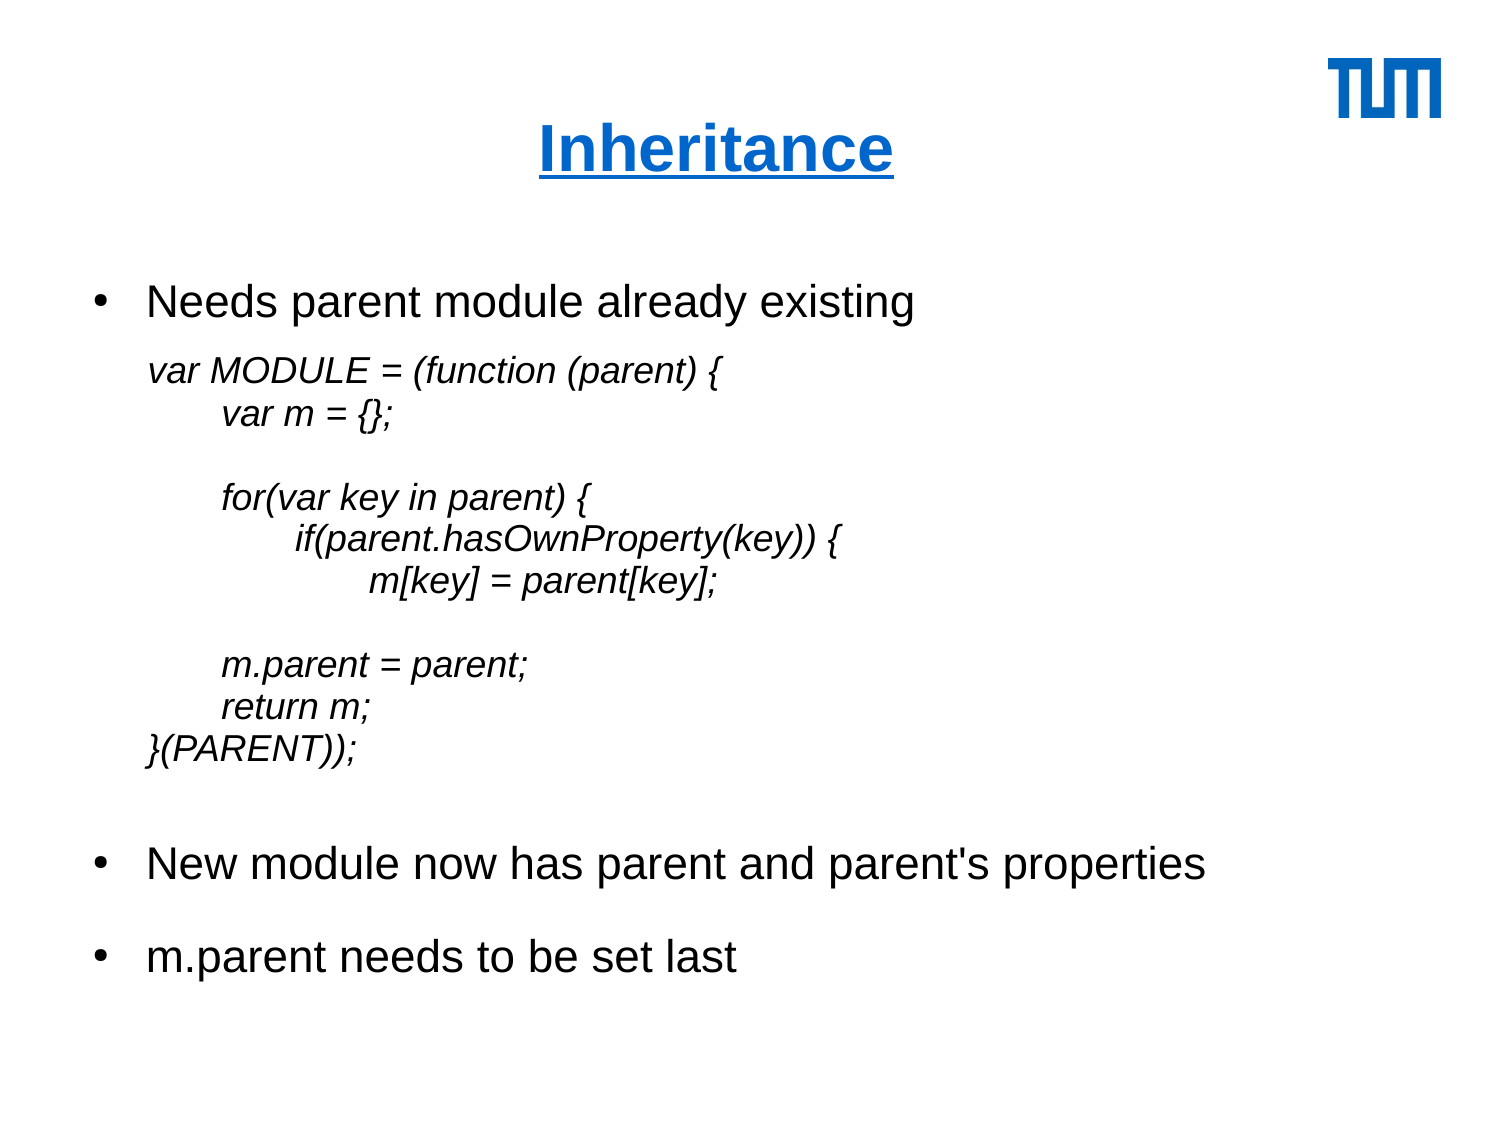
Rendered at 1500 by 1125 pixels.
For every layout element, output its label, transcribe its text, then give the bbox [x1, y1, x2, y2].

list Needs parent module already existing New module now has parent and parent's properties m.parent needs to be set last [75, 263, 1425, 1006]
picture [1359, 58, 1441, 118]
text_box var MODULE = (function (parent) { var m = {}; for(var key in parent) { if(parent.hasOwnProperty(key)) { m[key] = parent[key]; m.parent = parent; return m; }(PARENT)); [132, 342, 1134, 775]
title Inheritance [75, 44, 1359, 233]
